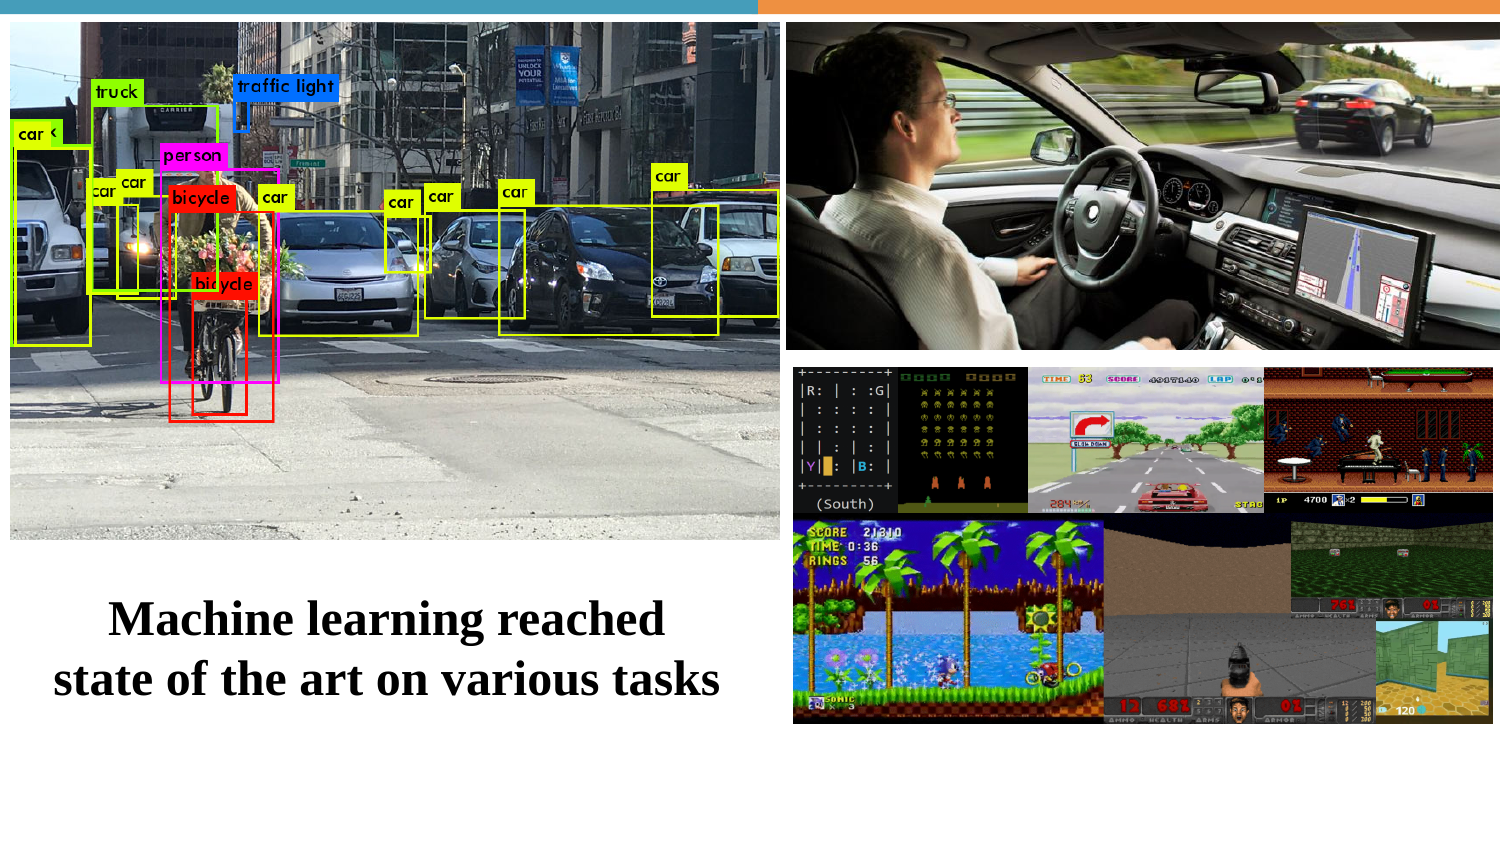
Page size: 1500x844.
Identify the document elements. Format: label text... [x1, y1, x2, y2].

picture [793, 367, 1493, 724]
picture [10, 22, 780, 540]
picture [786, 22, 1500, 350]
text_box Machine learning reached state of the art on various tasks [37, 570, 737, 775]
